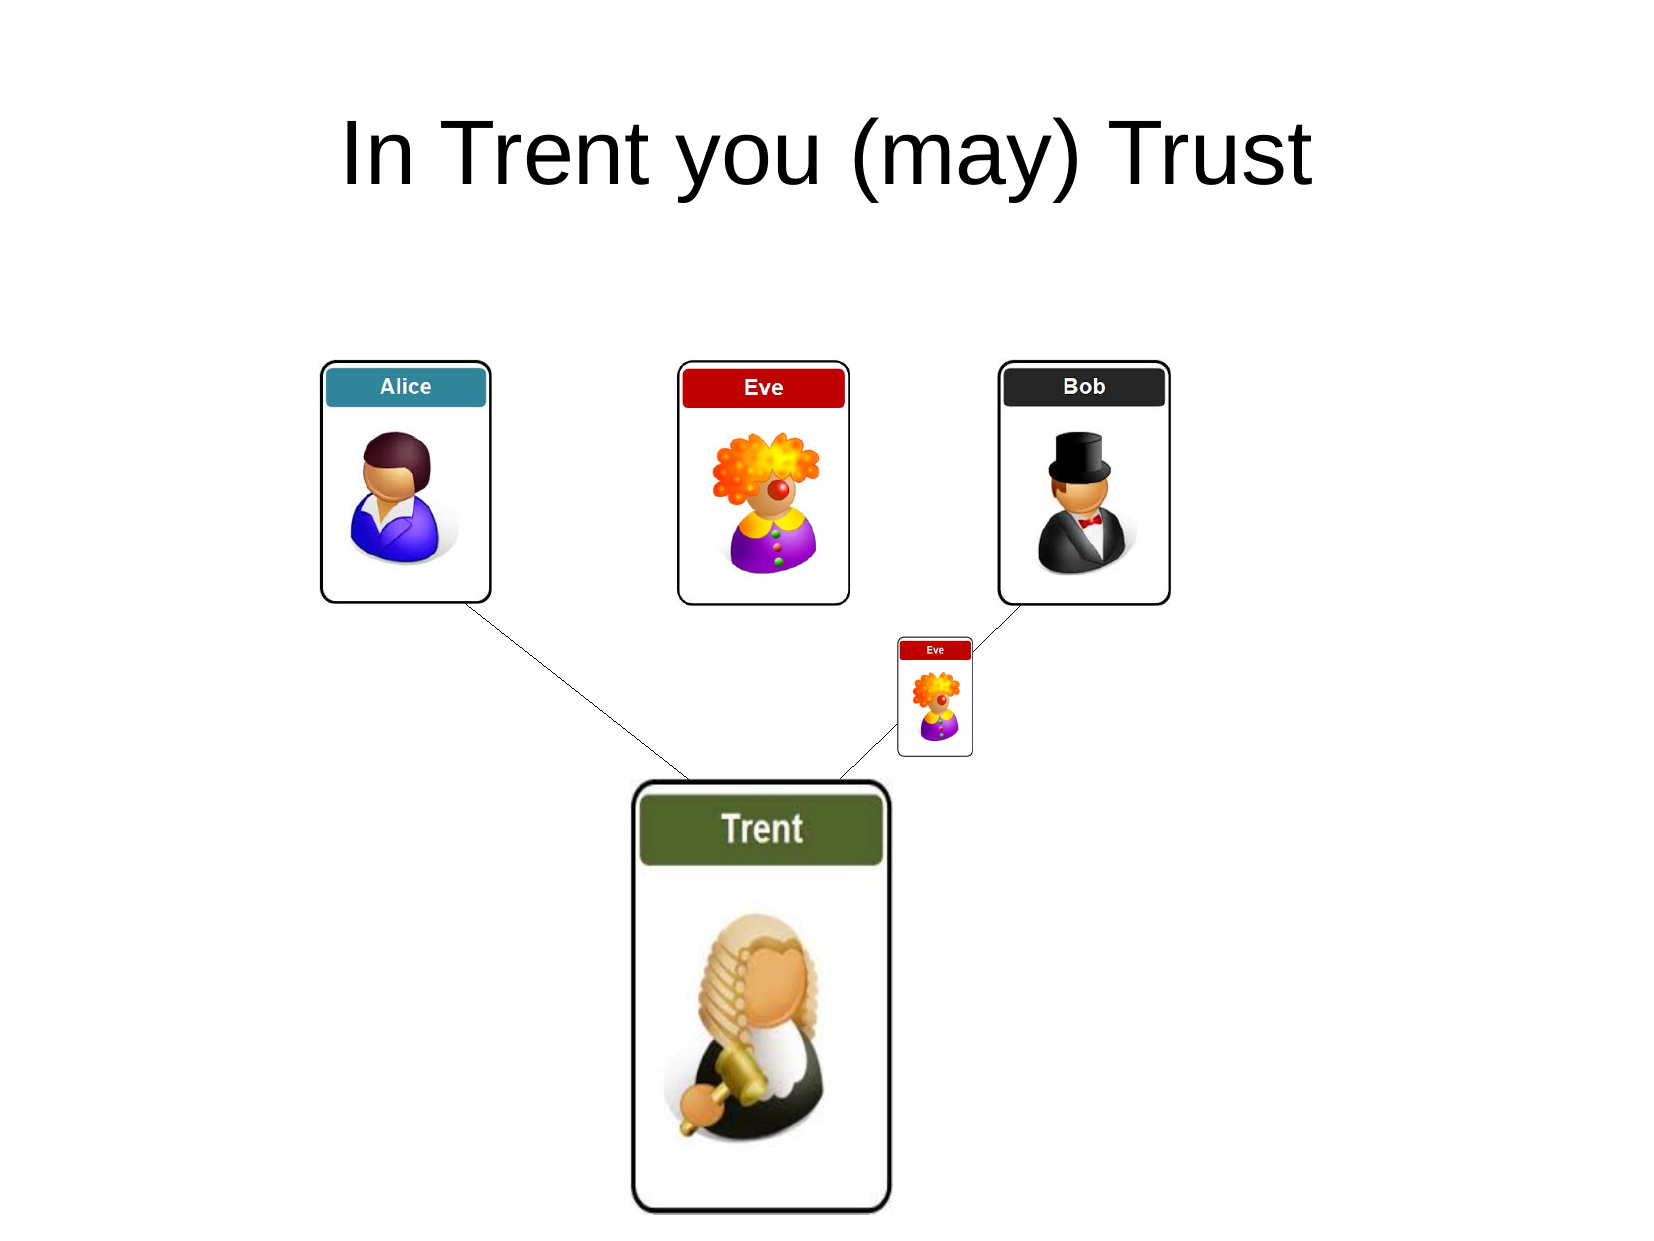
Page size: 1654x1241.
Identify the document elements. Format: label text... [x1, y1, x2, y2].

picture [997, 359, 1171, 606]
picture [897, 636, 973, 757]
picture [676, 359, 850, 607]
picture [630, 778, 893, 1216]
picture [319, 359, 492, 604]
title In Trent you (may) Trust [82, 49, 1571, 257]
